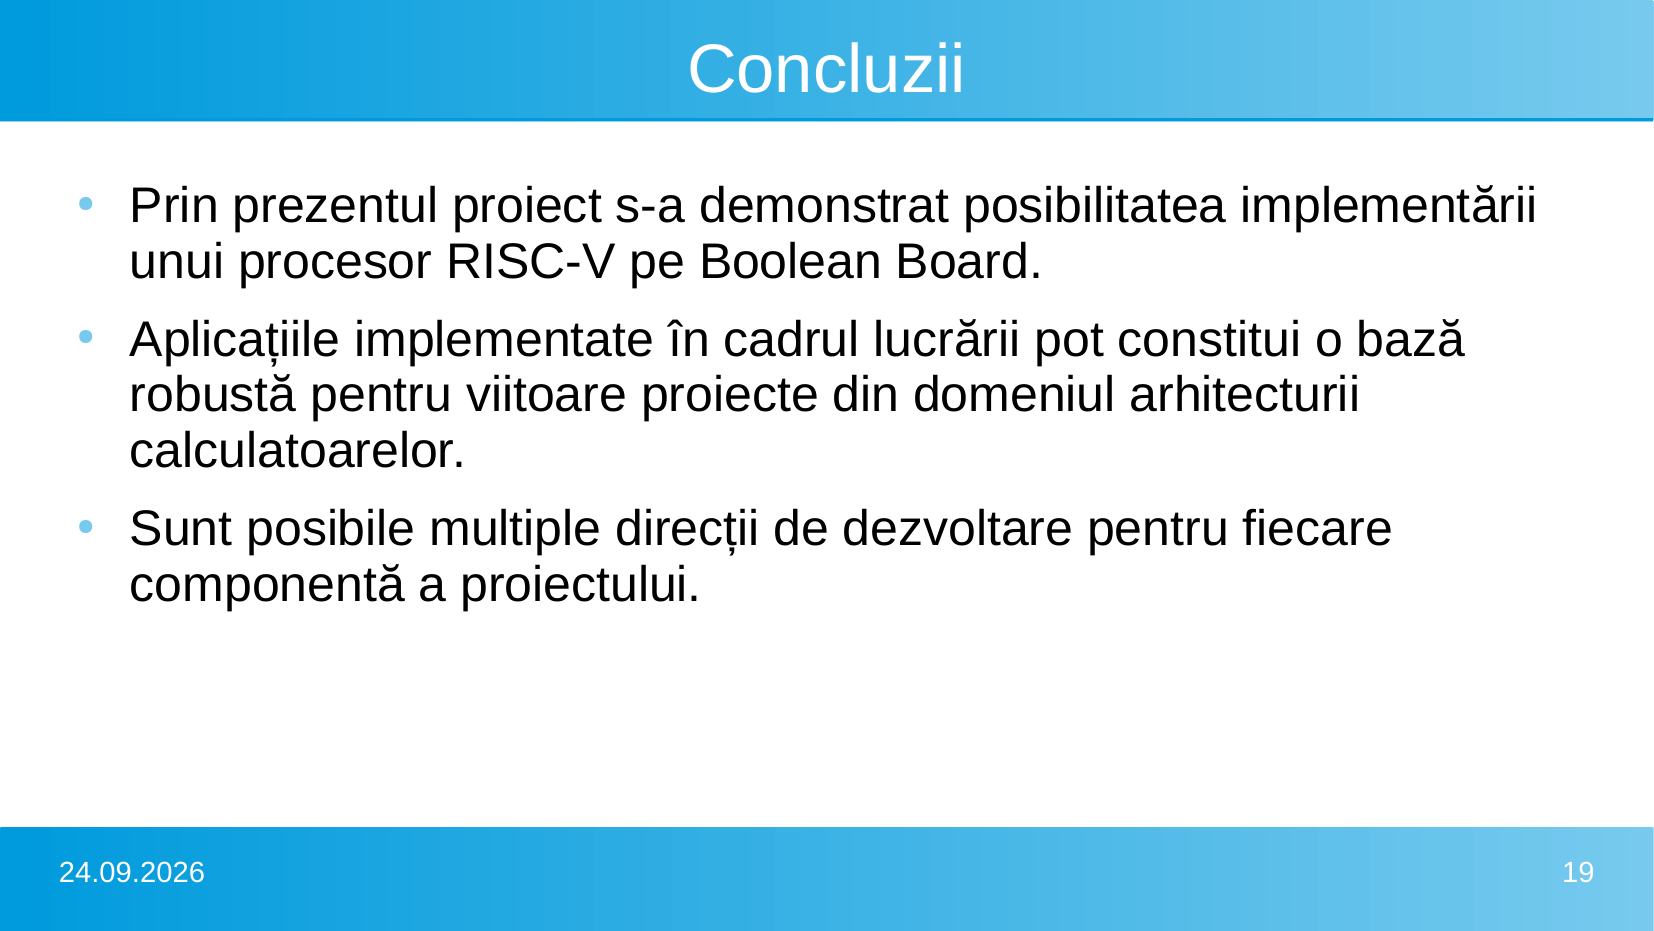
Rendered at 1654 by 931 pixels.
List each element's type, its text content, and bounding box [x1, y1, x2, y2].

title Concluzii [59, 29, 1595, 108]
list Prin prezentul proiect s-a demonstrat posibilitatea implementării unui procesor RISC-V pe Boolean Board. Aplicațiile implementate în cadrul lucrării pot constitui o bază robustă pentru viitoare proiecte din domeniul arhitecturii calculatoarelor. Sunt posibile multiple direcții de dezvoltare pentru fiecare componentă a proiectului. [59, 177, 1595, 768]
